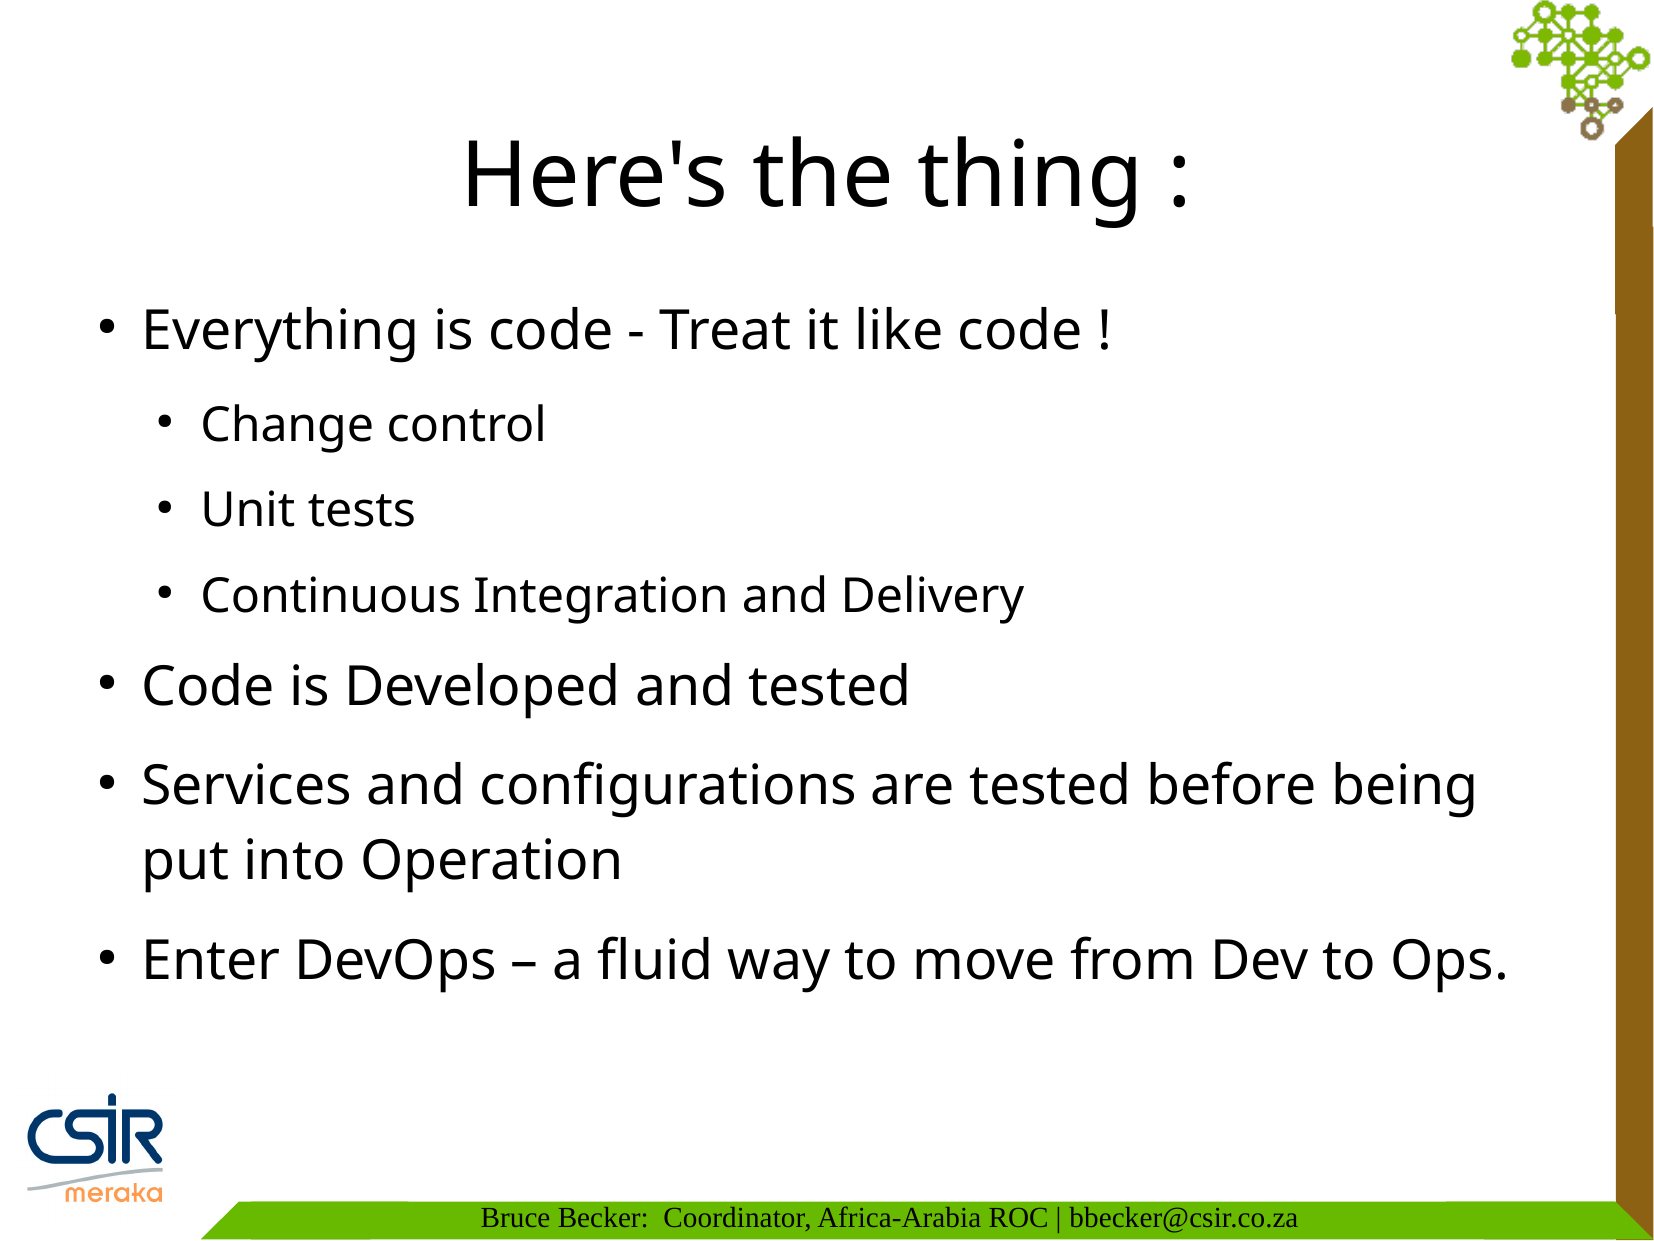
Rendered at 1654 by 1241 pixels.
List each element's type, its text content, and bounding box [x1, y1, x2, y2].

picture [12, 1074, 178, 1225]
picture [1503, 0, 1654, 144]
list Everything is code - Treat it like code ! Change control Unit tests Continuous Integration and Delivery Code is Developed and tested Services and configurations are tested before being put into Operation Enter DevOps – a fluid way to move from Dev to Ops. [82, 290, 1571, 1010]
title Here's the thing : [82, 67, 1571, 275]
